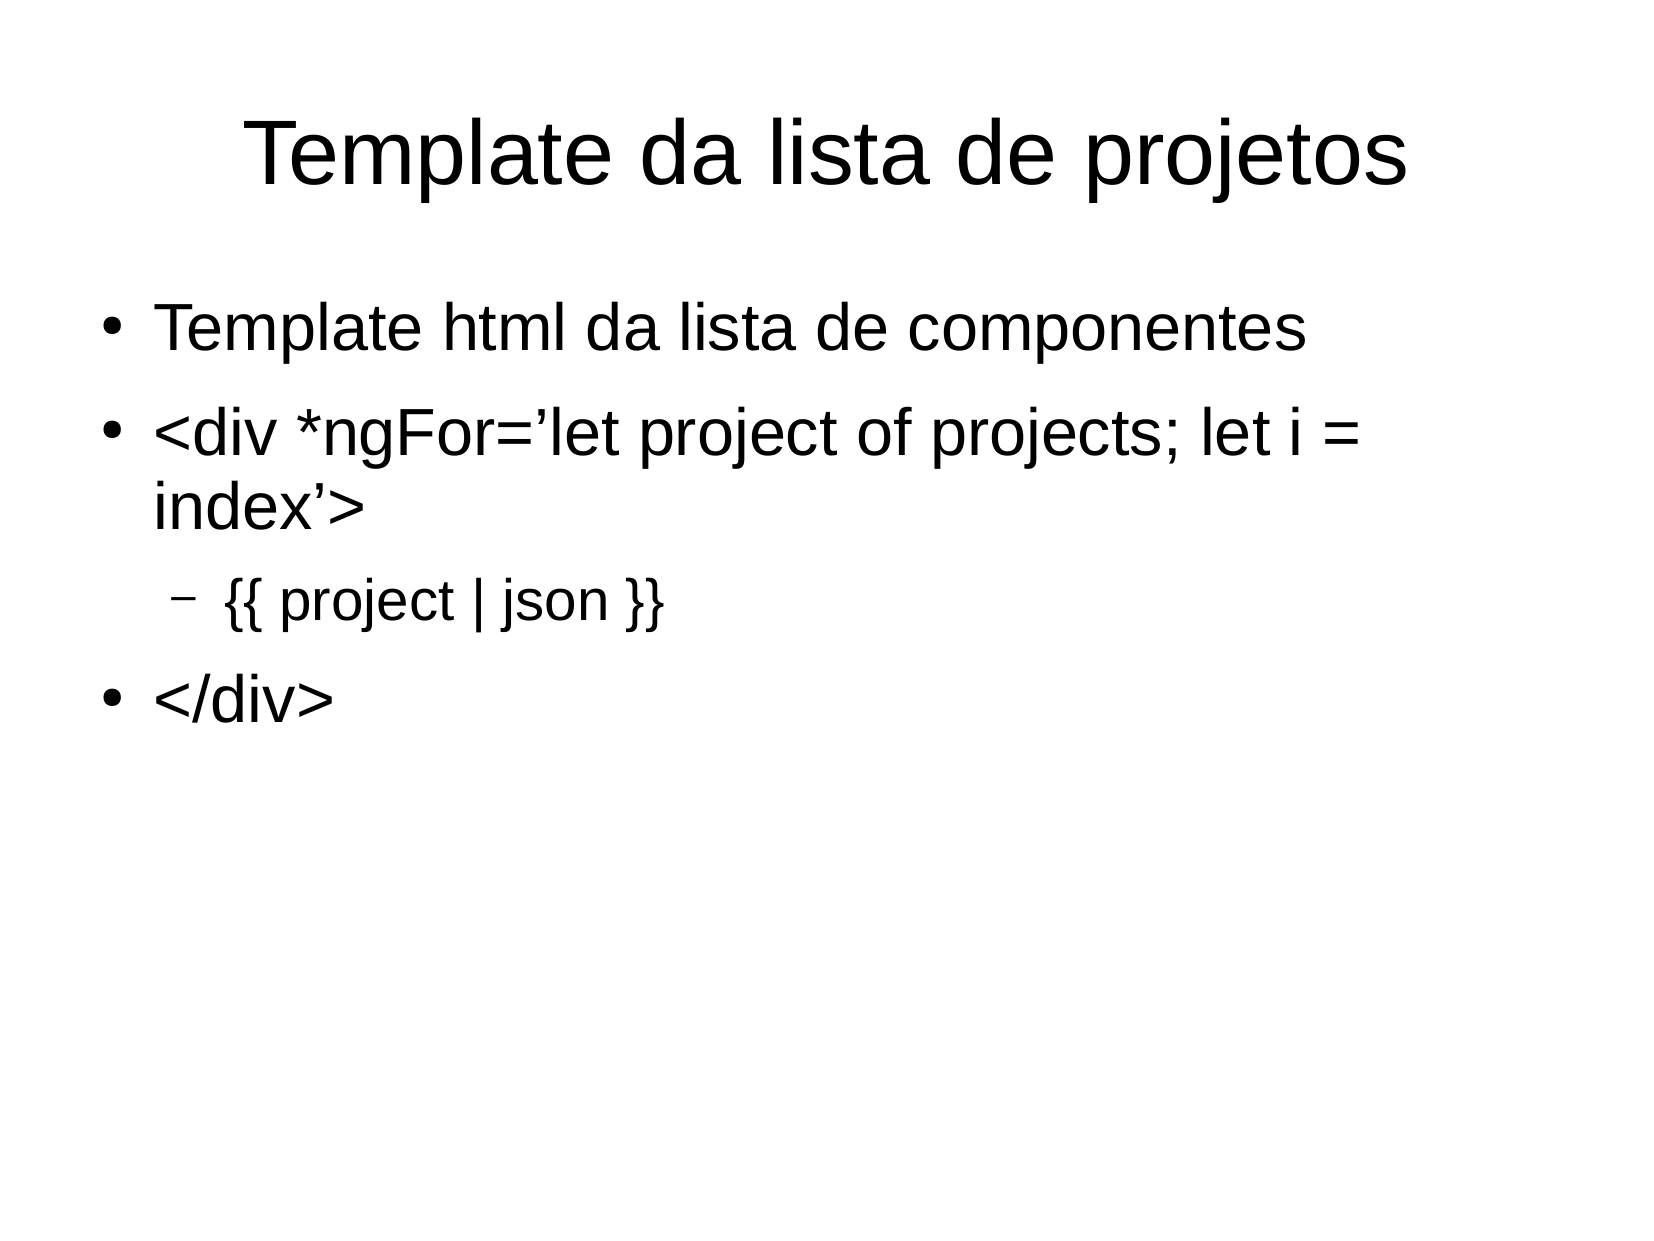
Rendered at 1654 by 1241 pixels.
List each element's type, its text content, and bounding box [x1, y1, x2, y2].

list Template html da lista de componentes <div *ngFor=’let project of projects; let i = index’> {{ project | json }} </div> [82, 290, 1571, 1010]
title Template da lista de projetos [82, 49, 1571, 257]
